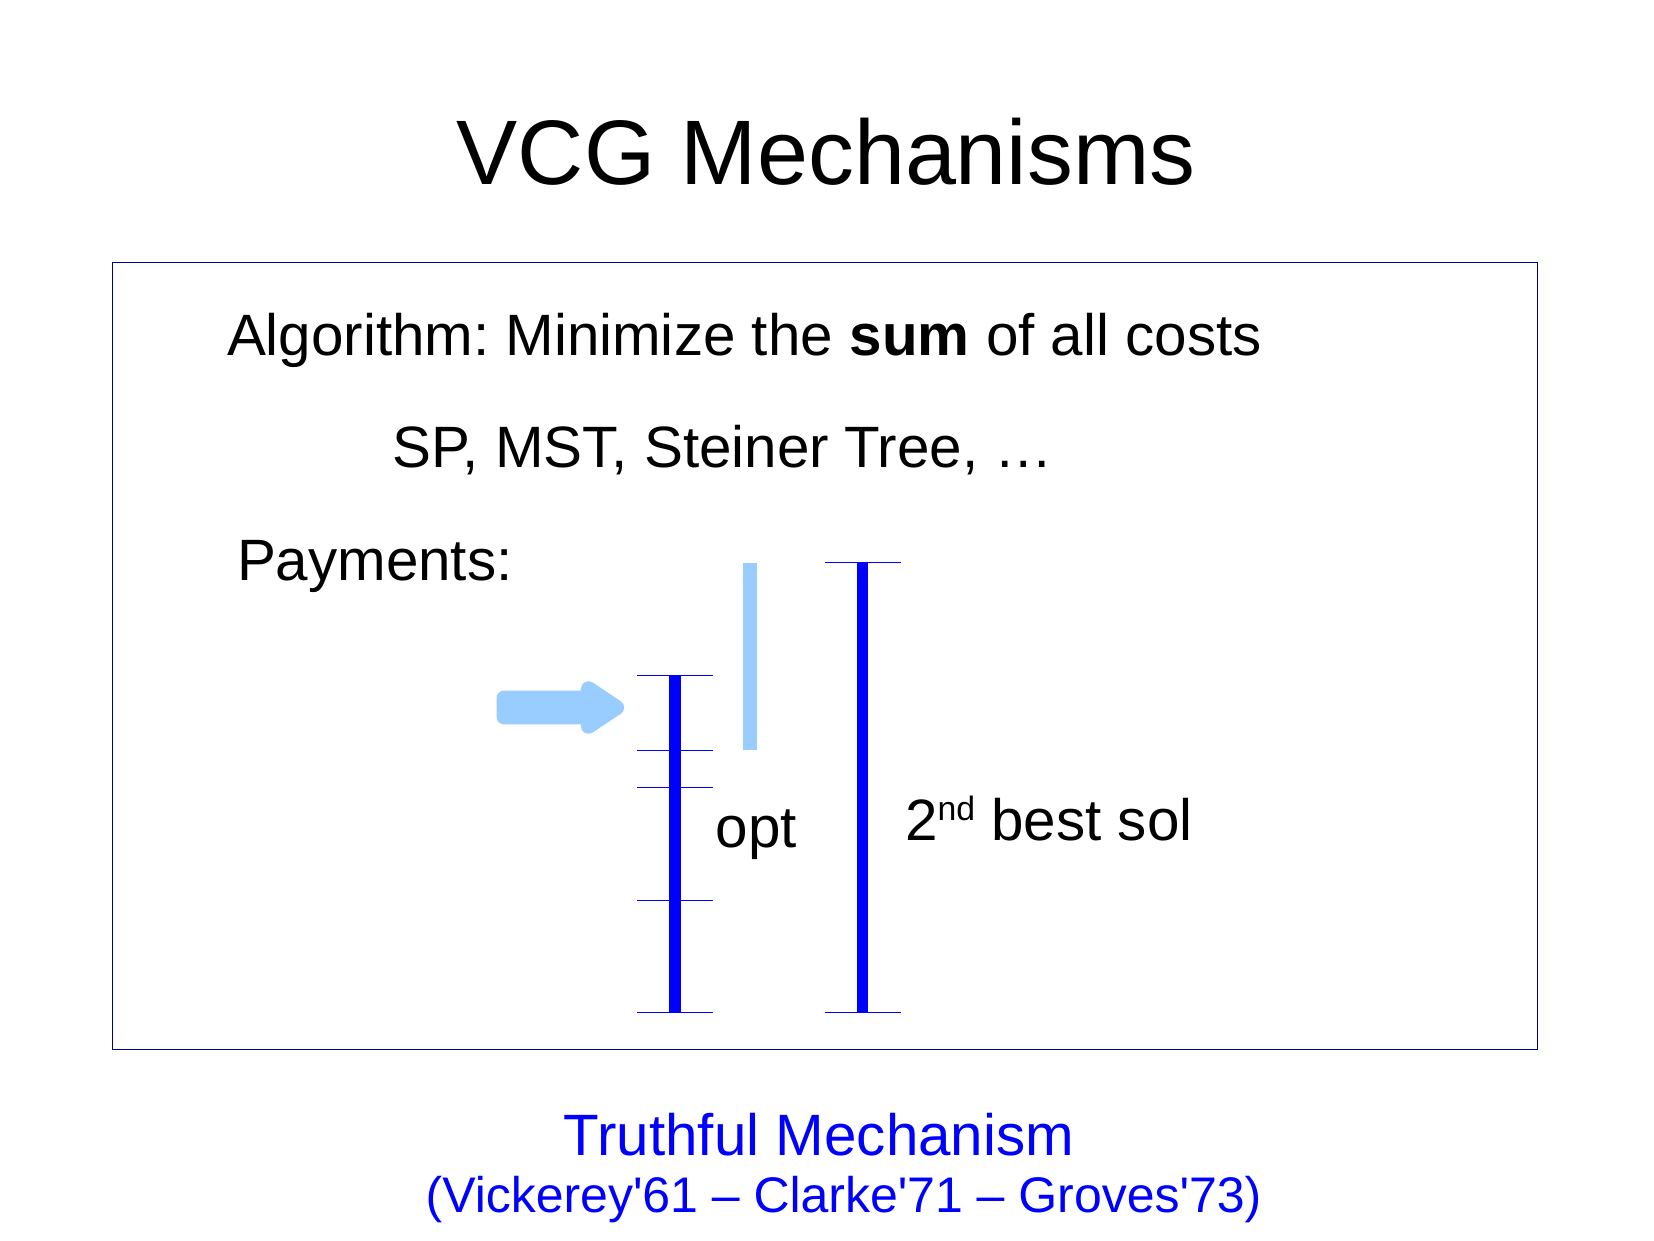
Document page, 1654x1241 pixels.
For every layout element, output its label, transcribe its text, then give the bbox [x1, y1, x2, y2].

text_box 2nd best sol [868, 780, 1238, 863]
text_box SP, MST, Steiner Tree, … [375, 407, 1088, 488]
text_box Truthful Mechanism (Vickerey'61 – Clarke'71 – Groves'73) [262, 1087, 1426, 1239]
title VCG Mechanisms [82, 56, 1571, 250]
text_box opt [688, 787, 826, 868]
text_box [504, 688, 617, 727]
text_box Payments: [150, 520, 601, 601]
text_box Algorithm: Minimize the sum of all costs [187, 295, 1302, 376]
